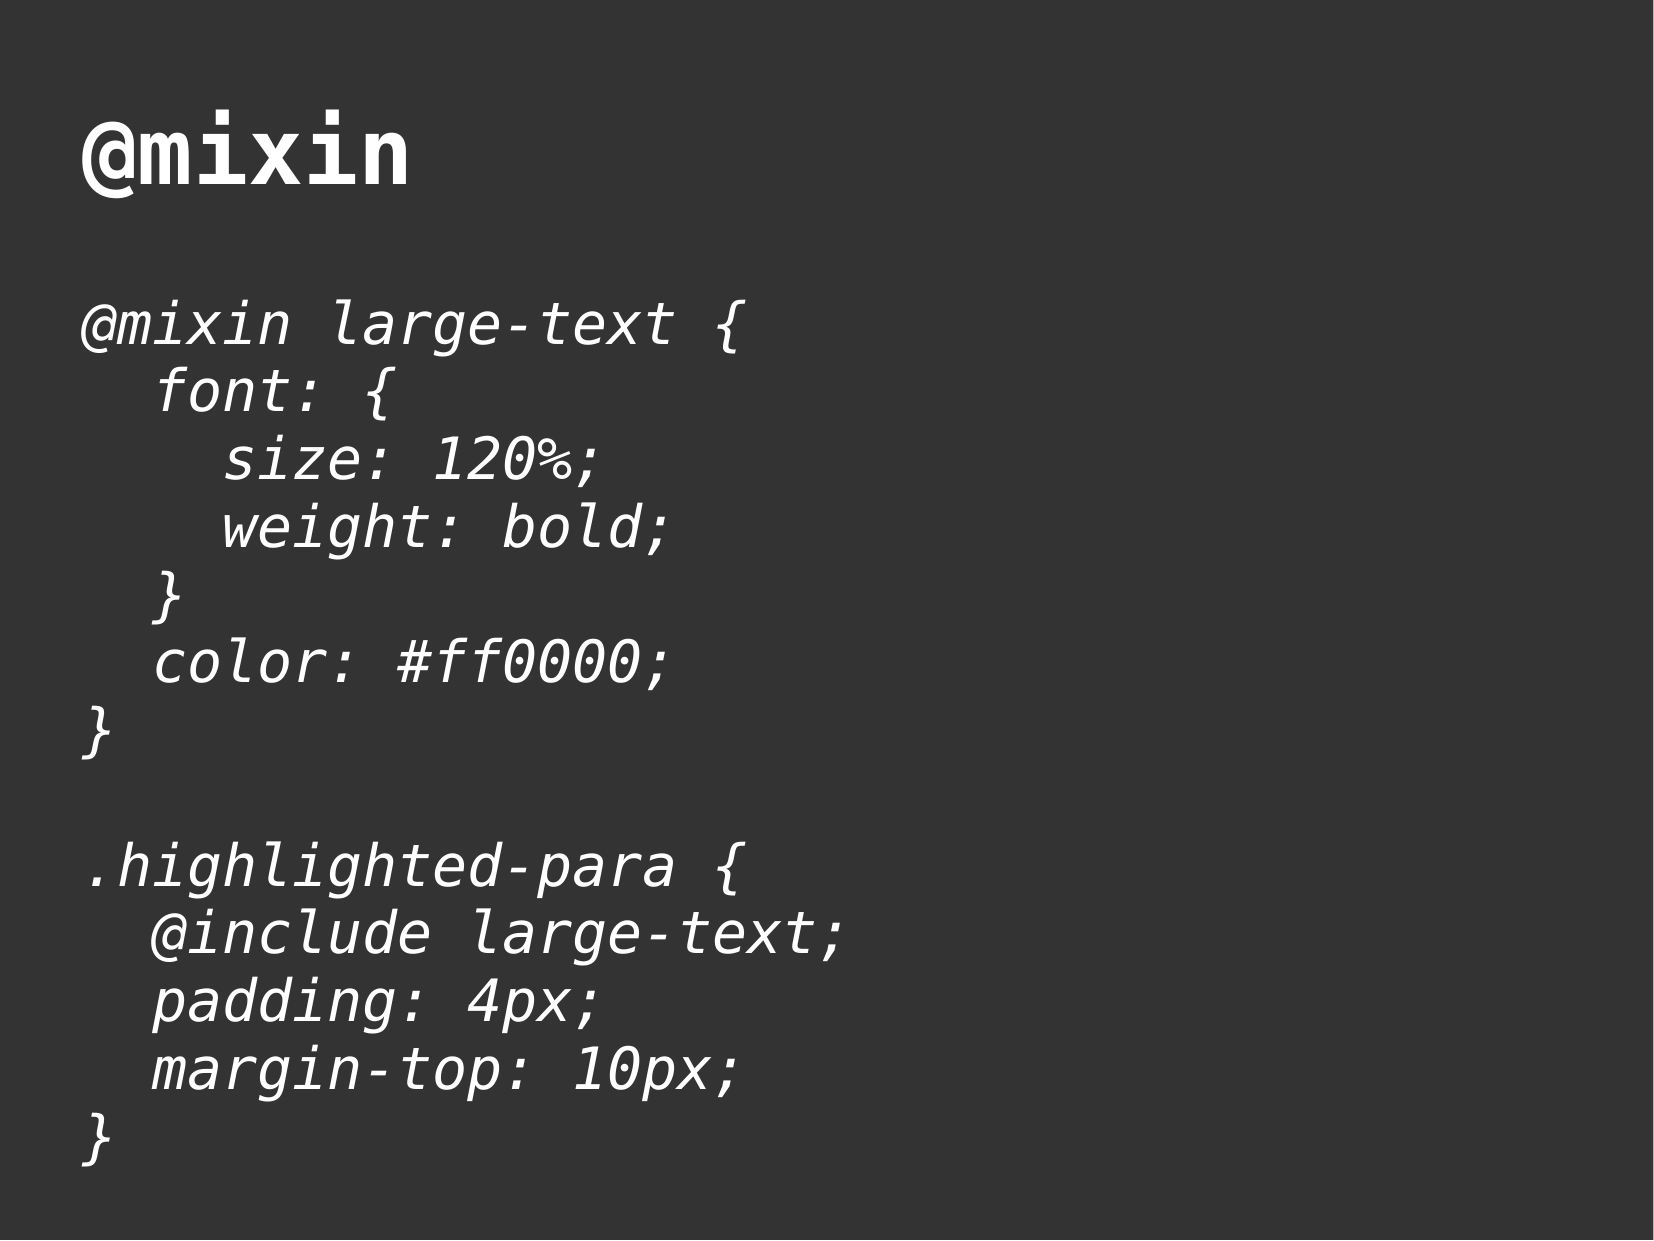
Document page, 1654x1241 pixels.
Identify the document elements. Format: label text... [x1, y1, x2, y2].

list @mixin large-text { font: { size: 120%; weight: bold; } color: #ff0000; } .highlighted-para { @include large-text; padding: 4px; margin-top: 10px; } [82, 290, 1571, 1182]
title @mixin [82, 49, 1571, 257]
